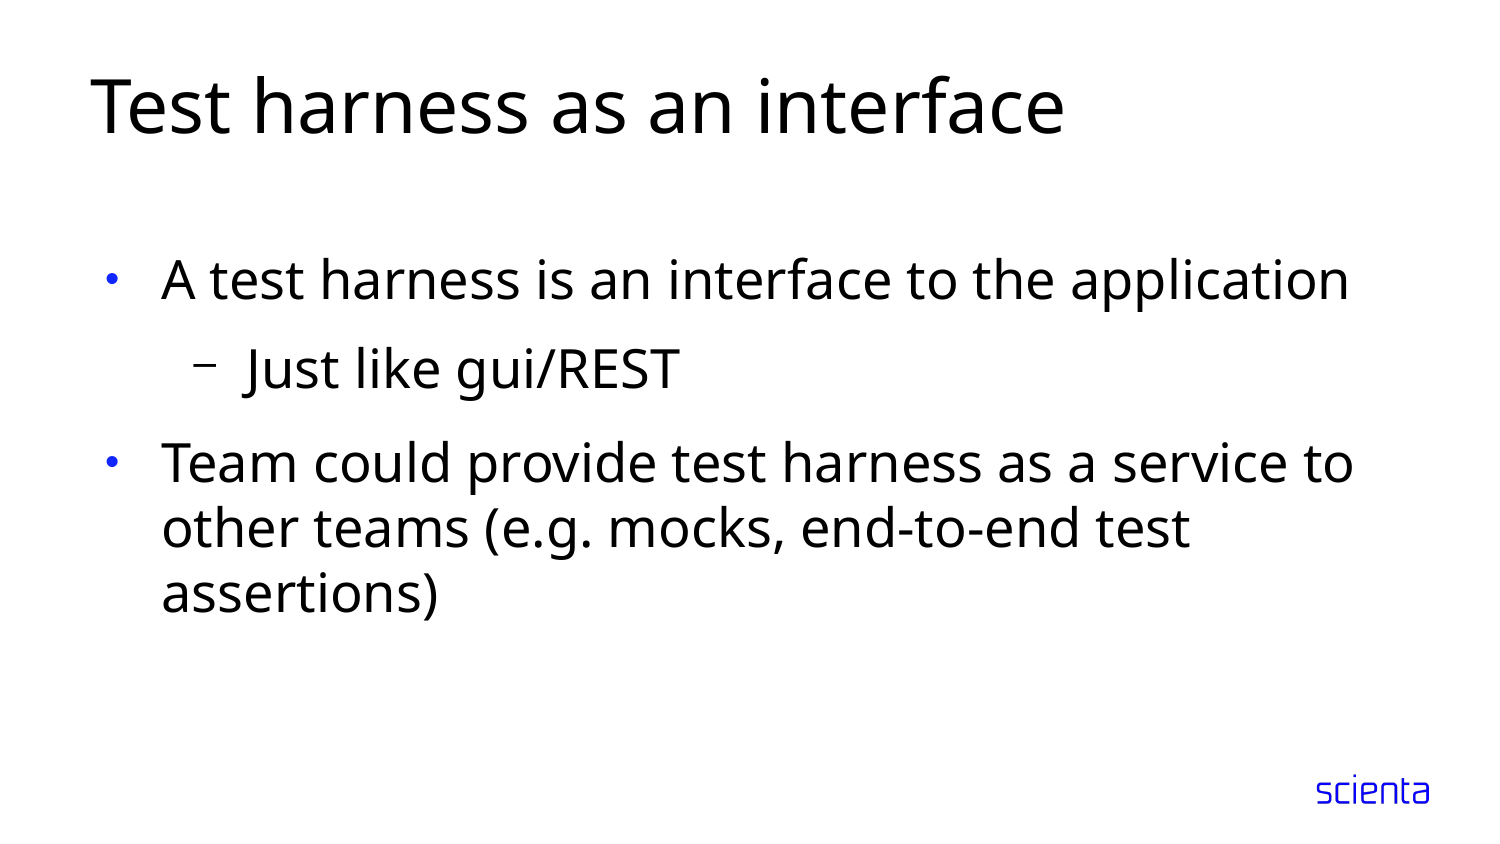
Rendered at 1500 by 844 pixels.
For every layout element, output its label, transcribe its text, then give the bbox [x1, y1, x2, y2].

picture [1313, 796, 1432, 806]
title Test harness as an interface [75, 33, 1425, 175]
list A test harness is an interface to the application Just like gui/REST Team could provide test harness as a service to other teams (e.g. mocks, end-to-end test assertions) [90, 238, 1441, 796]
